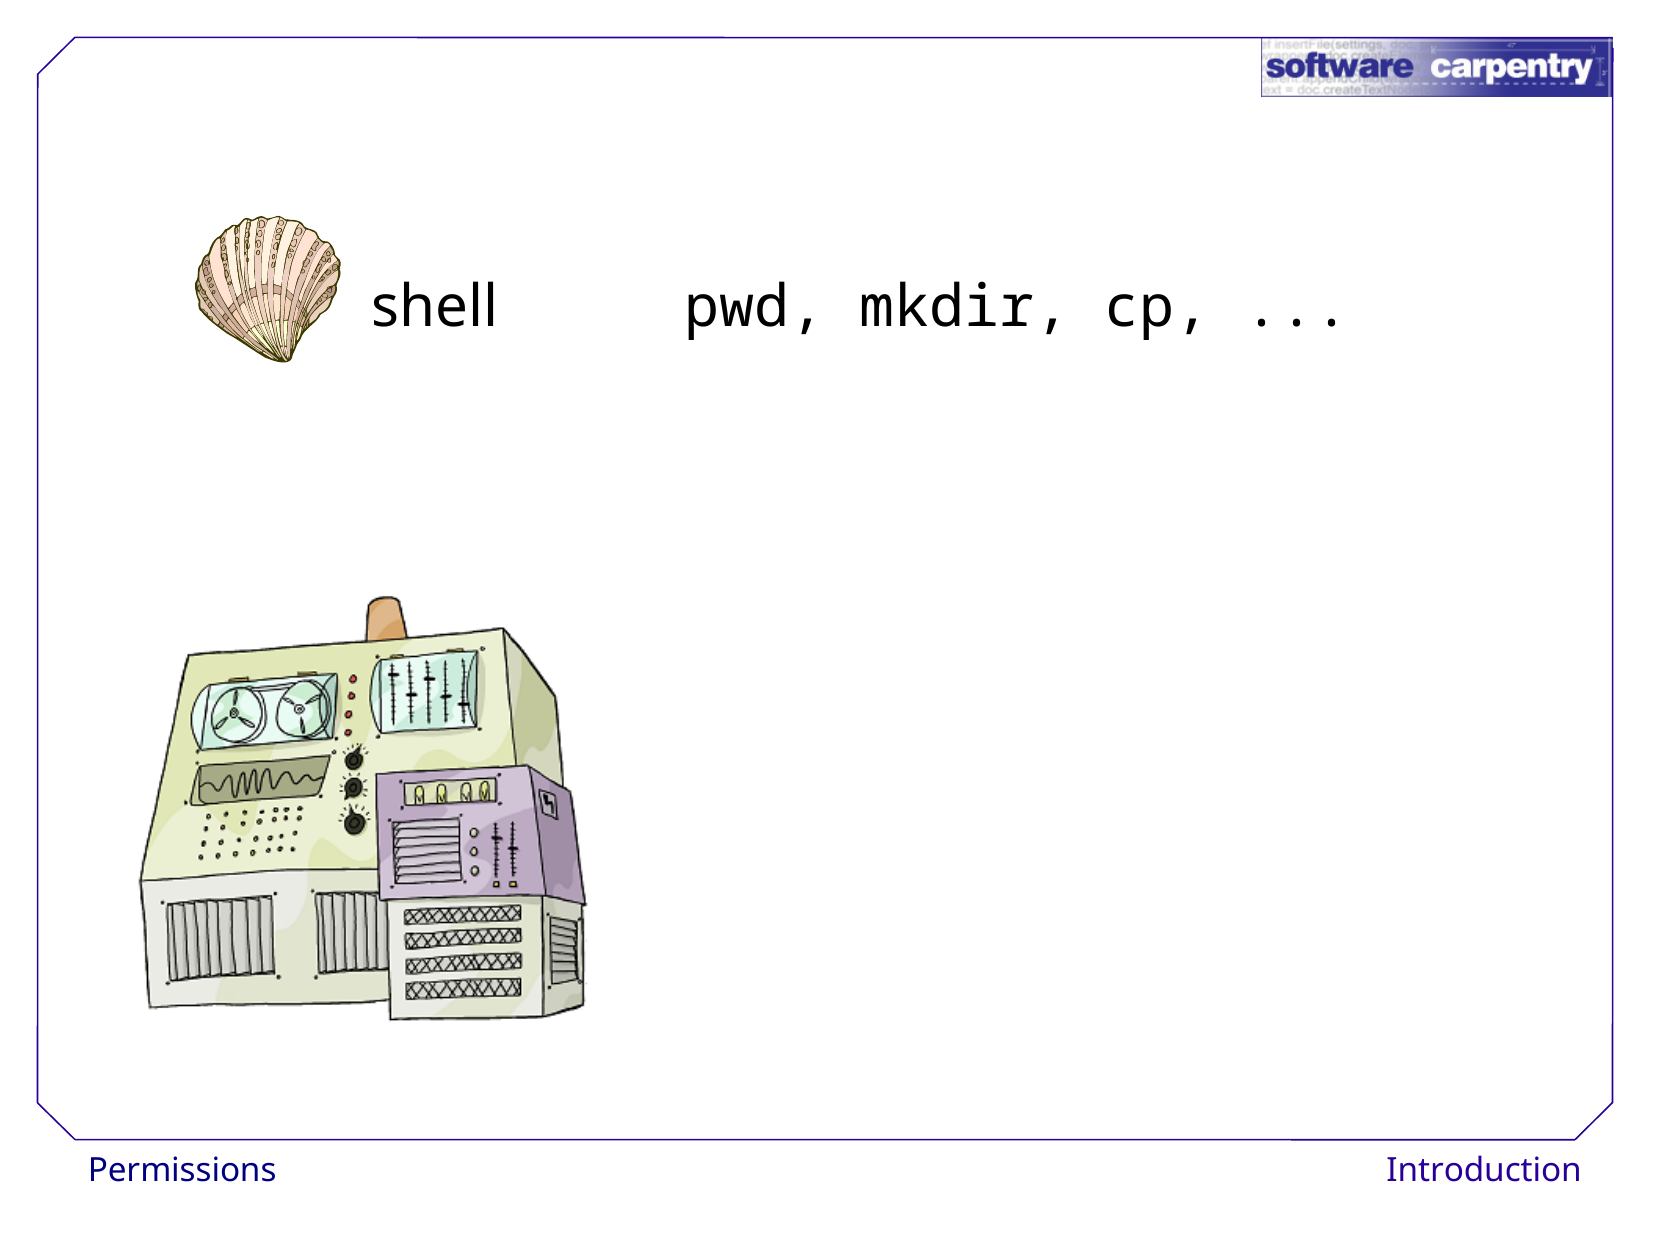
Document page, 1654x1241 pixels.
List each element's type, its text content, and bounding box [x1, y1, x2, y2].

text_box shell [343, 225, 588, 347]
picture [89, 548, 647, 1055]
text_box pwd, mkdir, cp, ... [669, 225, 1515, 452]
picture [1261, 39, 1613, 97]
picture [193, 213, 343, 367]
